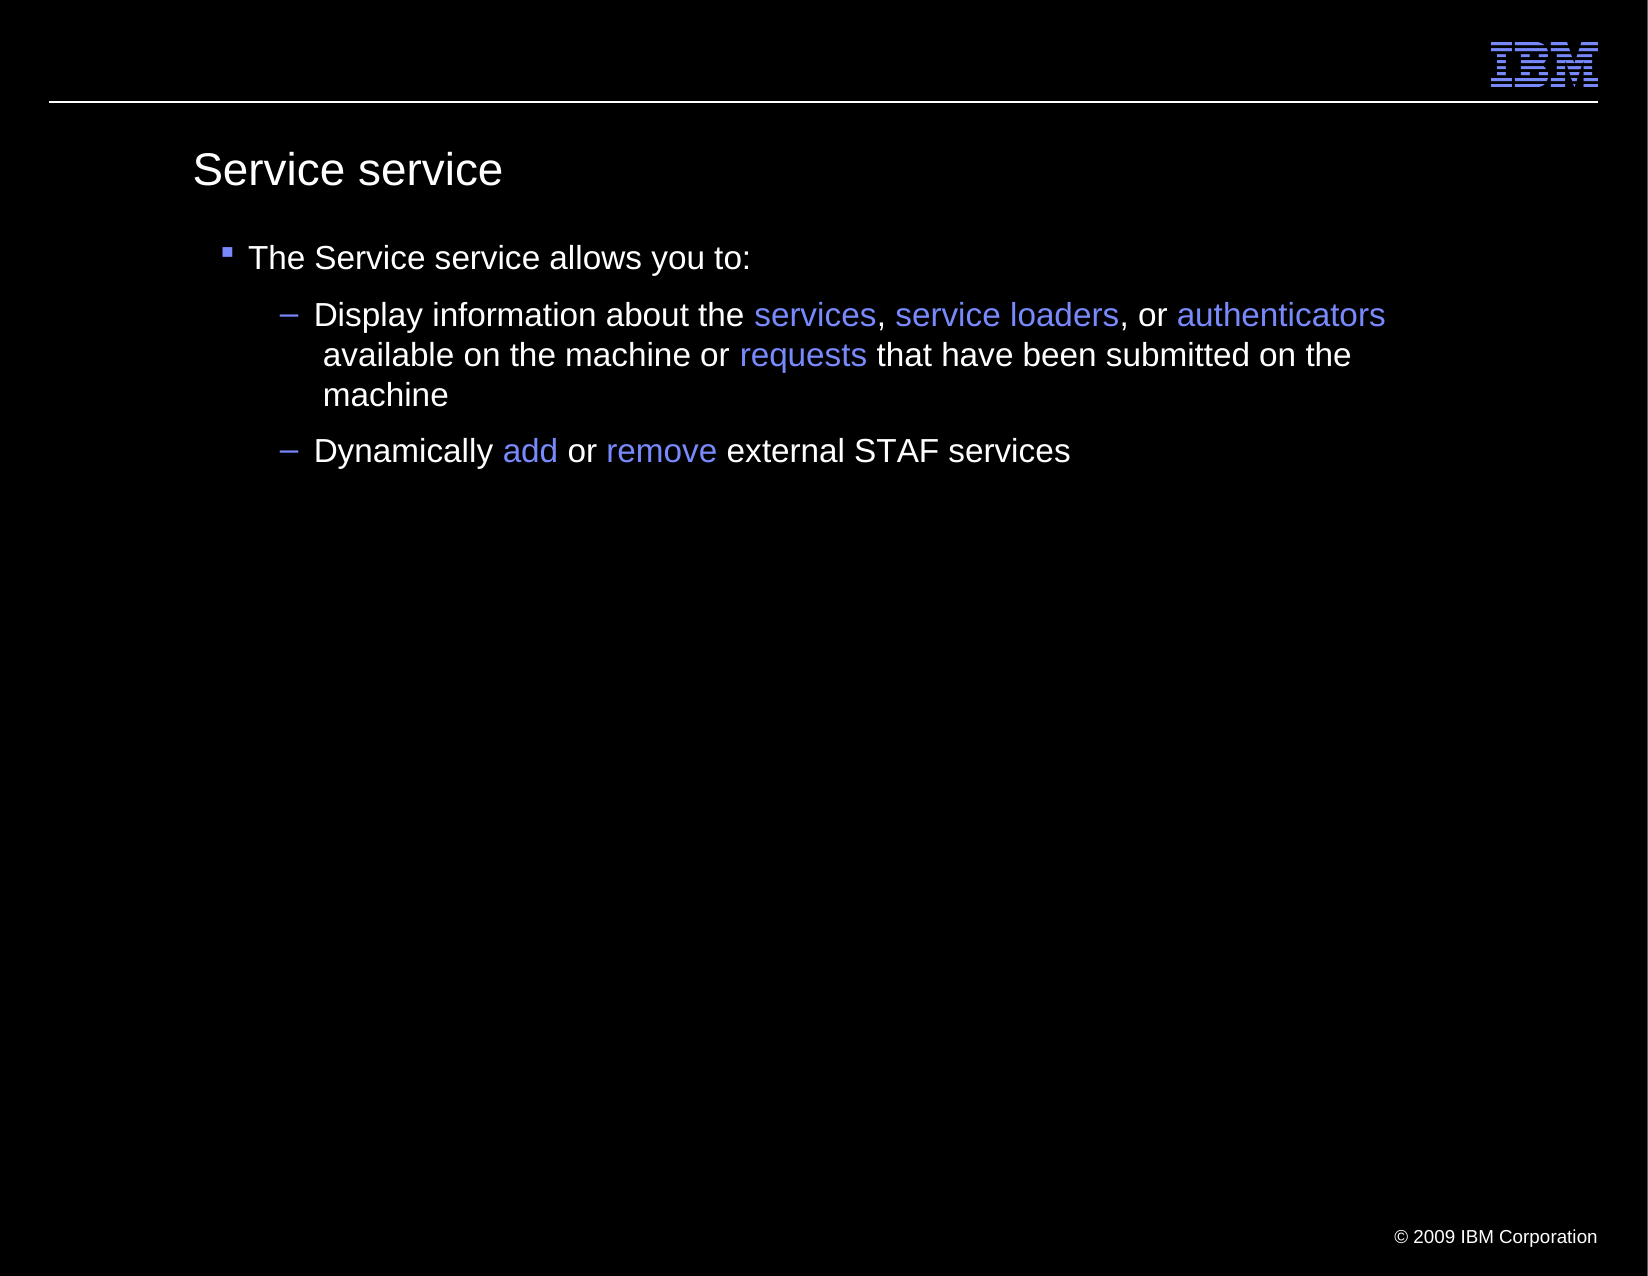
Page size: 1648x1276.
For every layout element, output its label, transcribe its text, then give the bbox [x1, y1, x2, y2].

text_box The Service service allows you to: Display information about the services, service loaders, or authenticators available on the machine or requests that have been submitted on the machine Dynamically add or remove external STAF services [219, 236, 1570, 470]
picture [1491, 42, 1598, 87]
title Service service [175, 137, 1648, 231]
